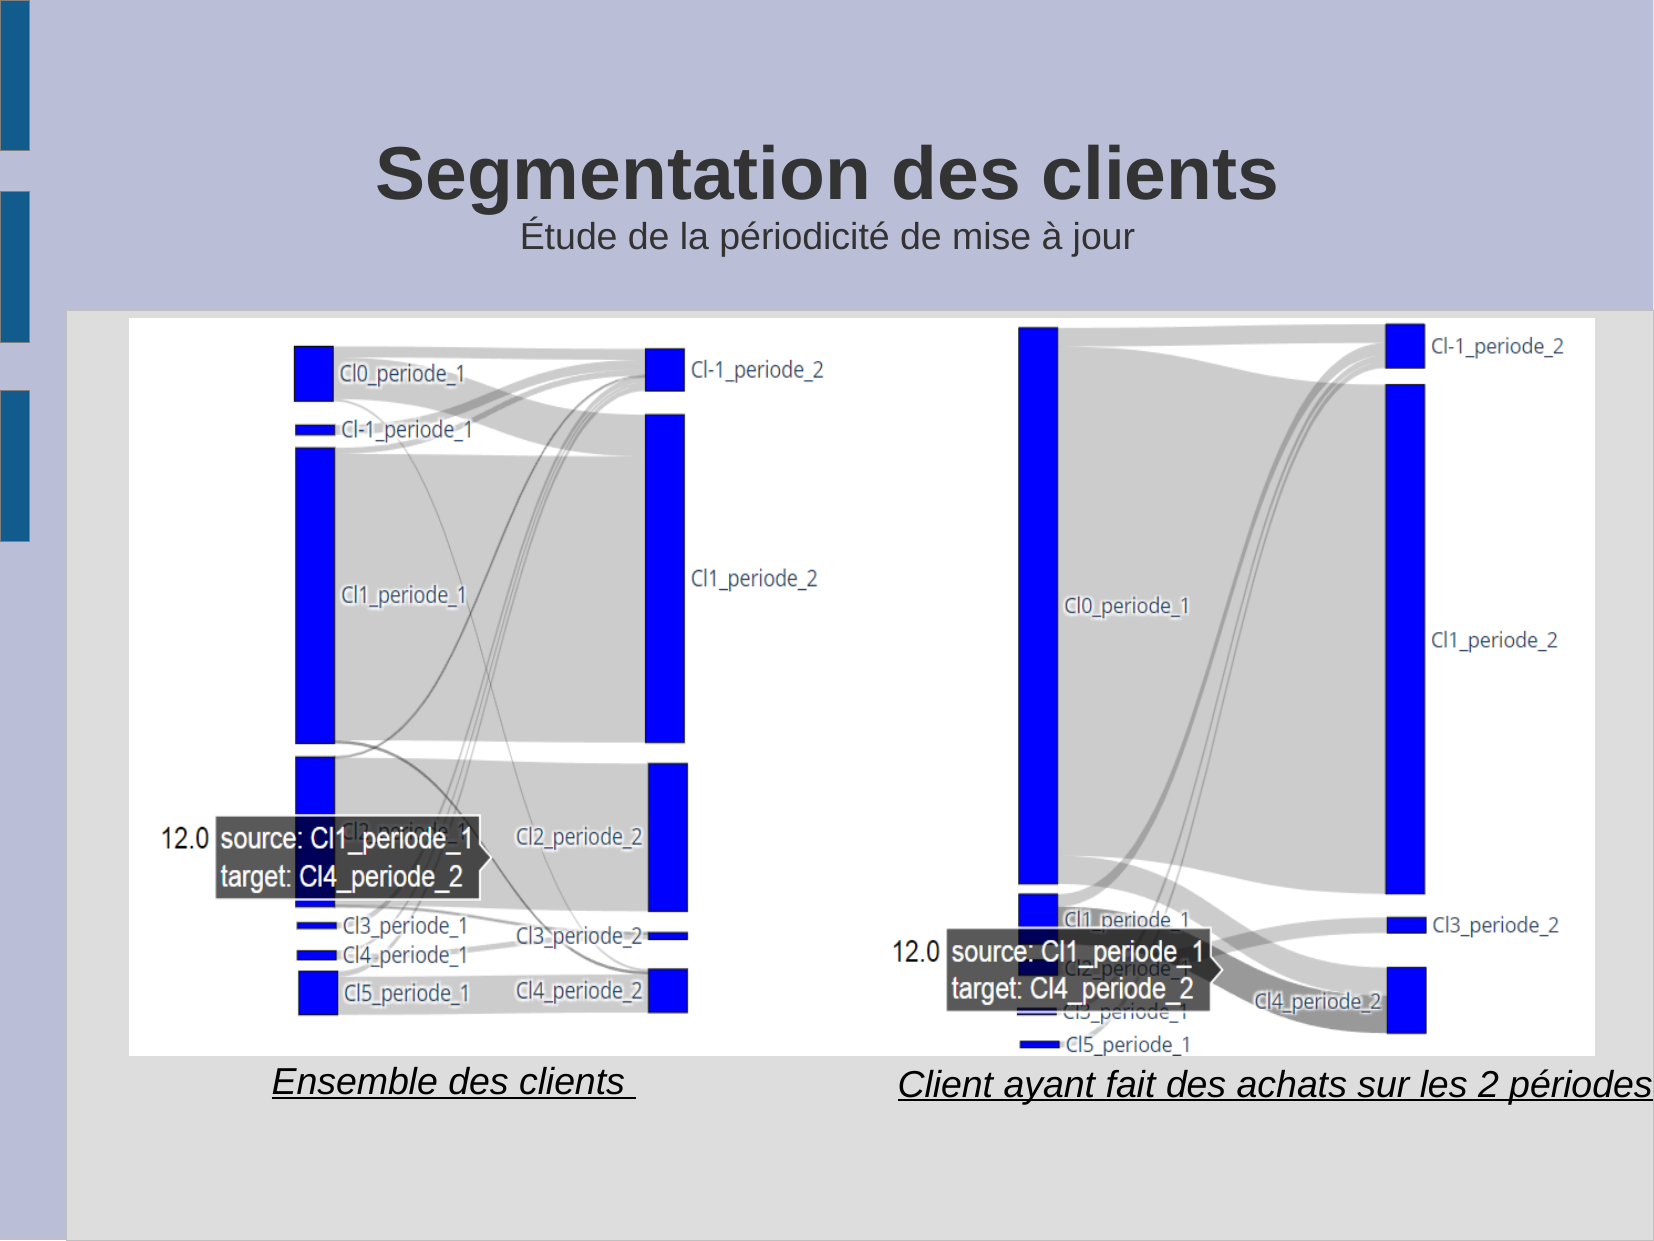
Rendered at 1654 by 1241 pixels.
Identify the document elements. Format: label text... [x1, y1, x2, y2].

title Segmentation des clients Étude de la périodicité de mise à jour [121, 91, 1534, 299]
picture [129, 318, 1595, 1056]
text_box Ensemble des clients [271, 1060, 1063, 1241]
text_box Client ayant fait des achats sur les 2 périodes [897, 1062, 1654, 1105]
